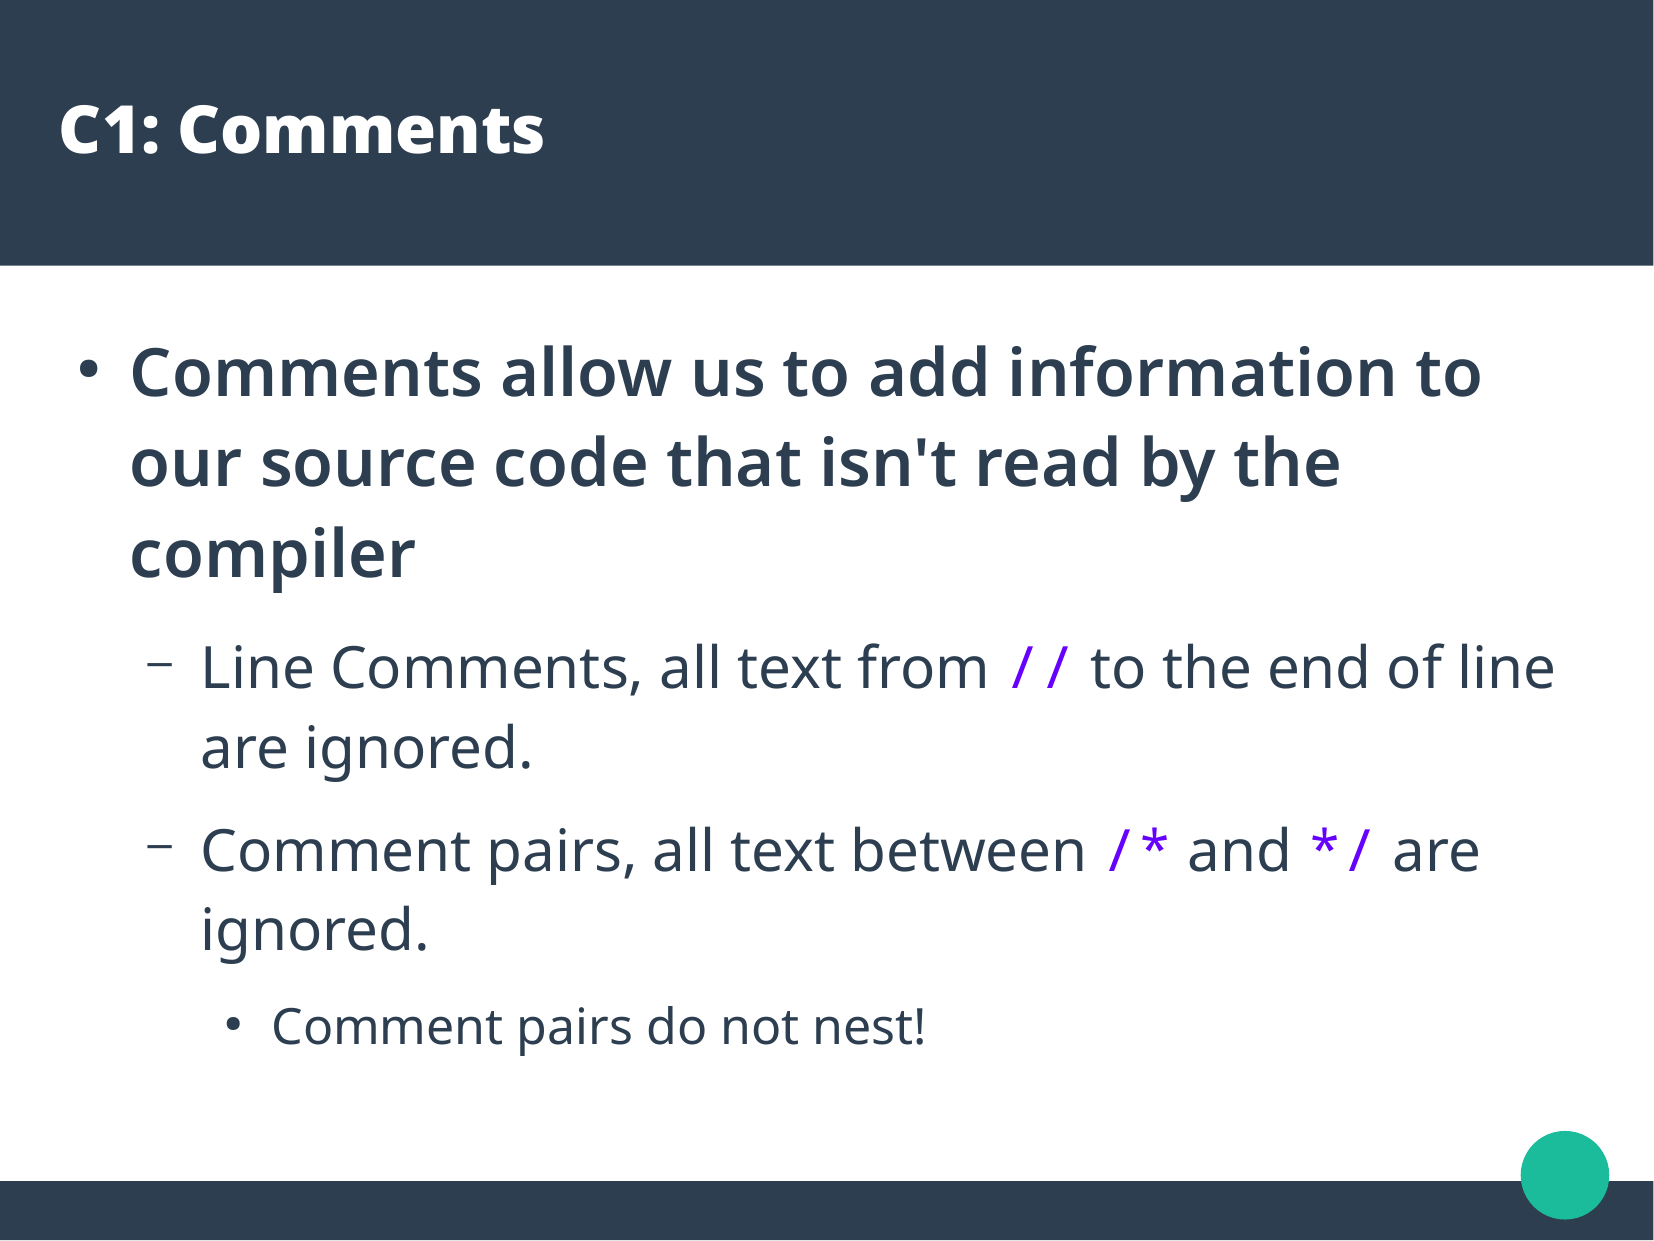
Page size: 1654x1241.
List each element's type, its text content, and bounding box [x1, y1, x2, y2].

list Comments allow us to add information to our source code that isn't read by the compiler Line Comments, all text from // to the end of line are ignored. Comment pairs, all text between /* and */ are ignored. Comment pairs do not nest! [59, 324, 1595, 1152]
title C1: Comments [59, 49, 1595, 207]
